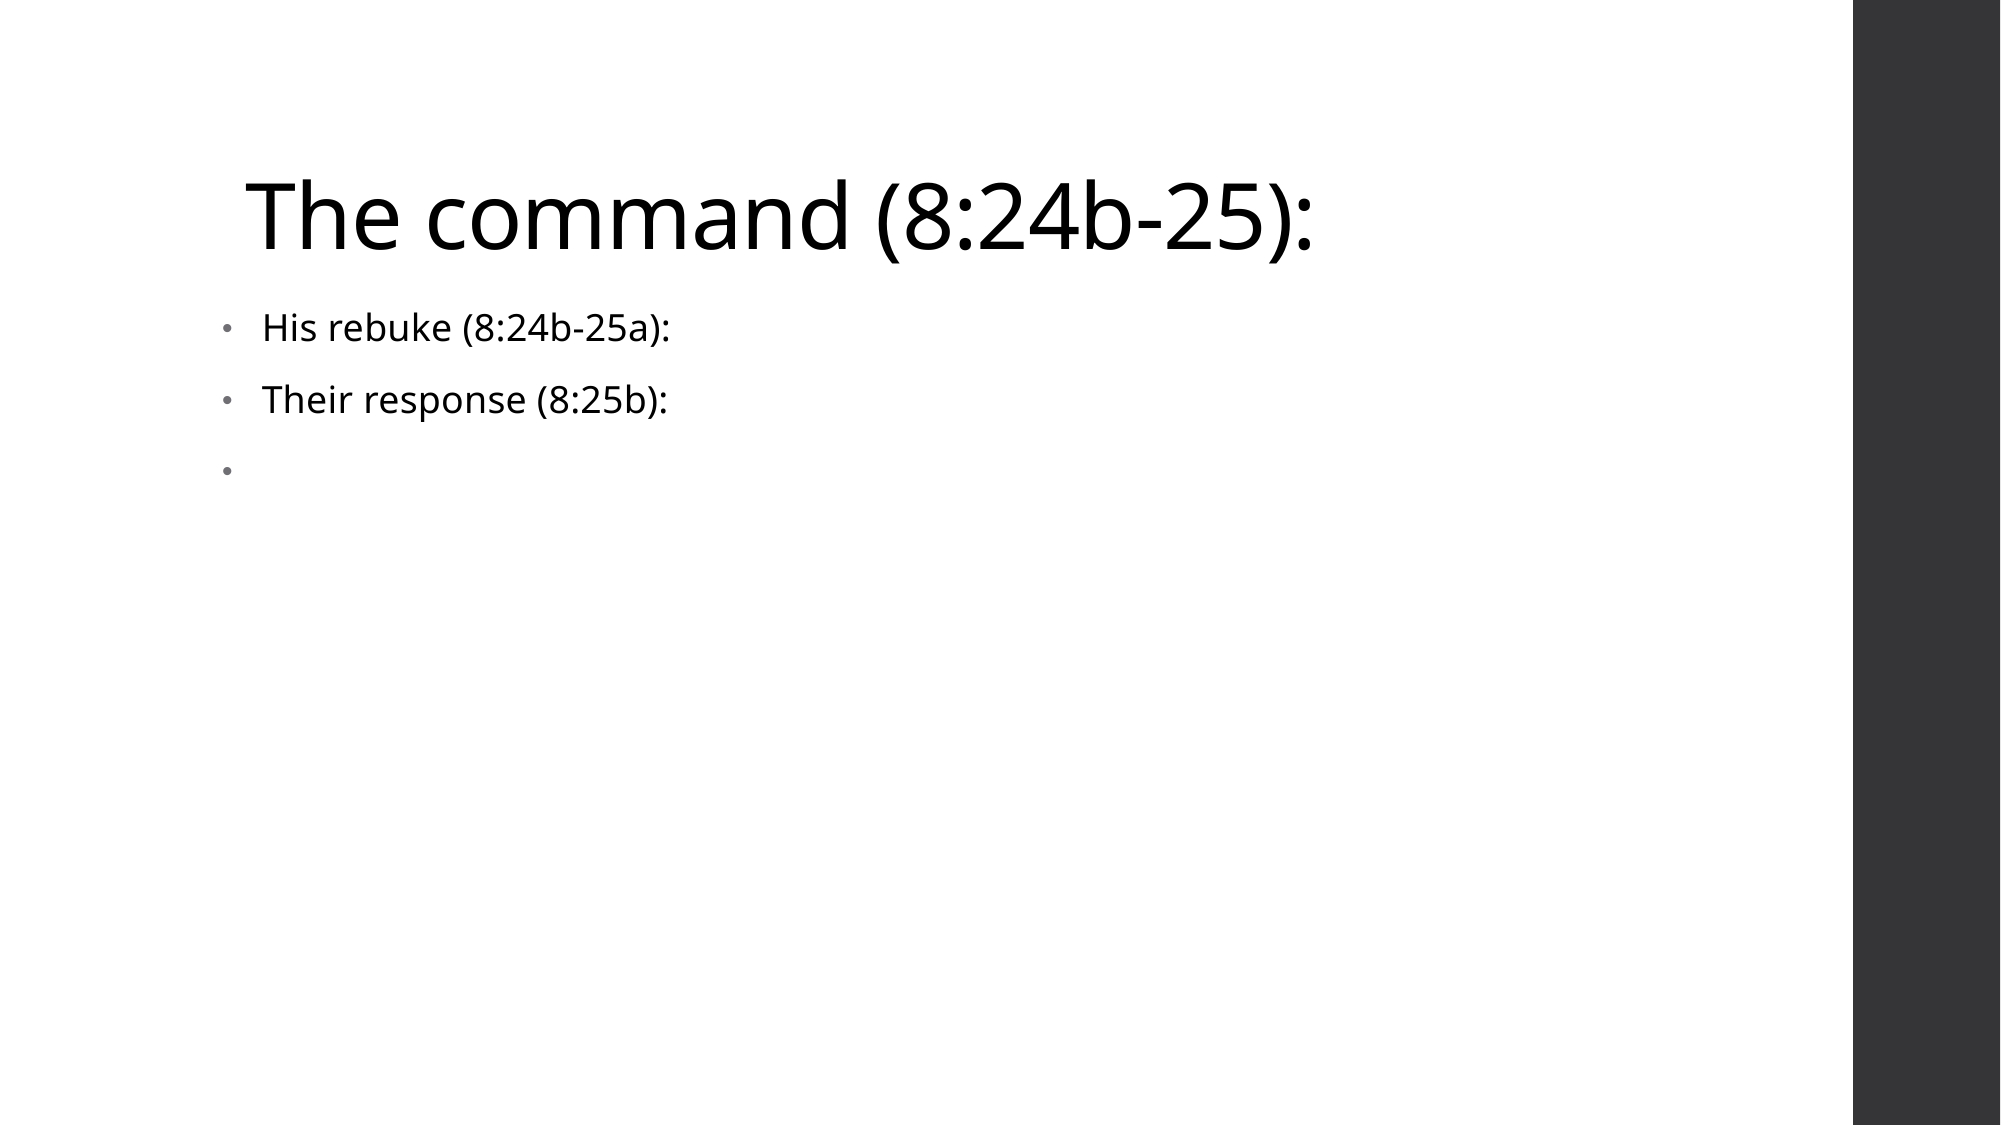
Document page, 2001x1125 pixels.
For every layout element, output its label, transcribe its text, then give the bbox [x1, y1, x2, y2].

title The command (8:24b-25): [206, 60, 1797, 278]
list His rebuke (8:24b-25a): Their response (8:25b): [206, 299, 1617, 1014]
